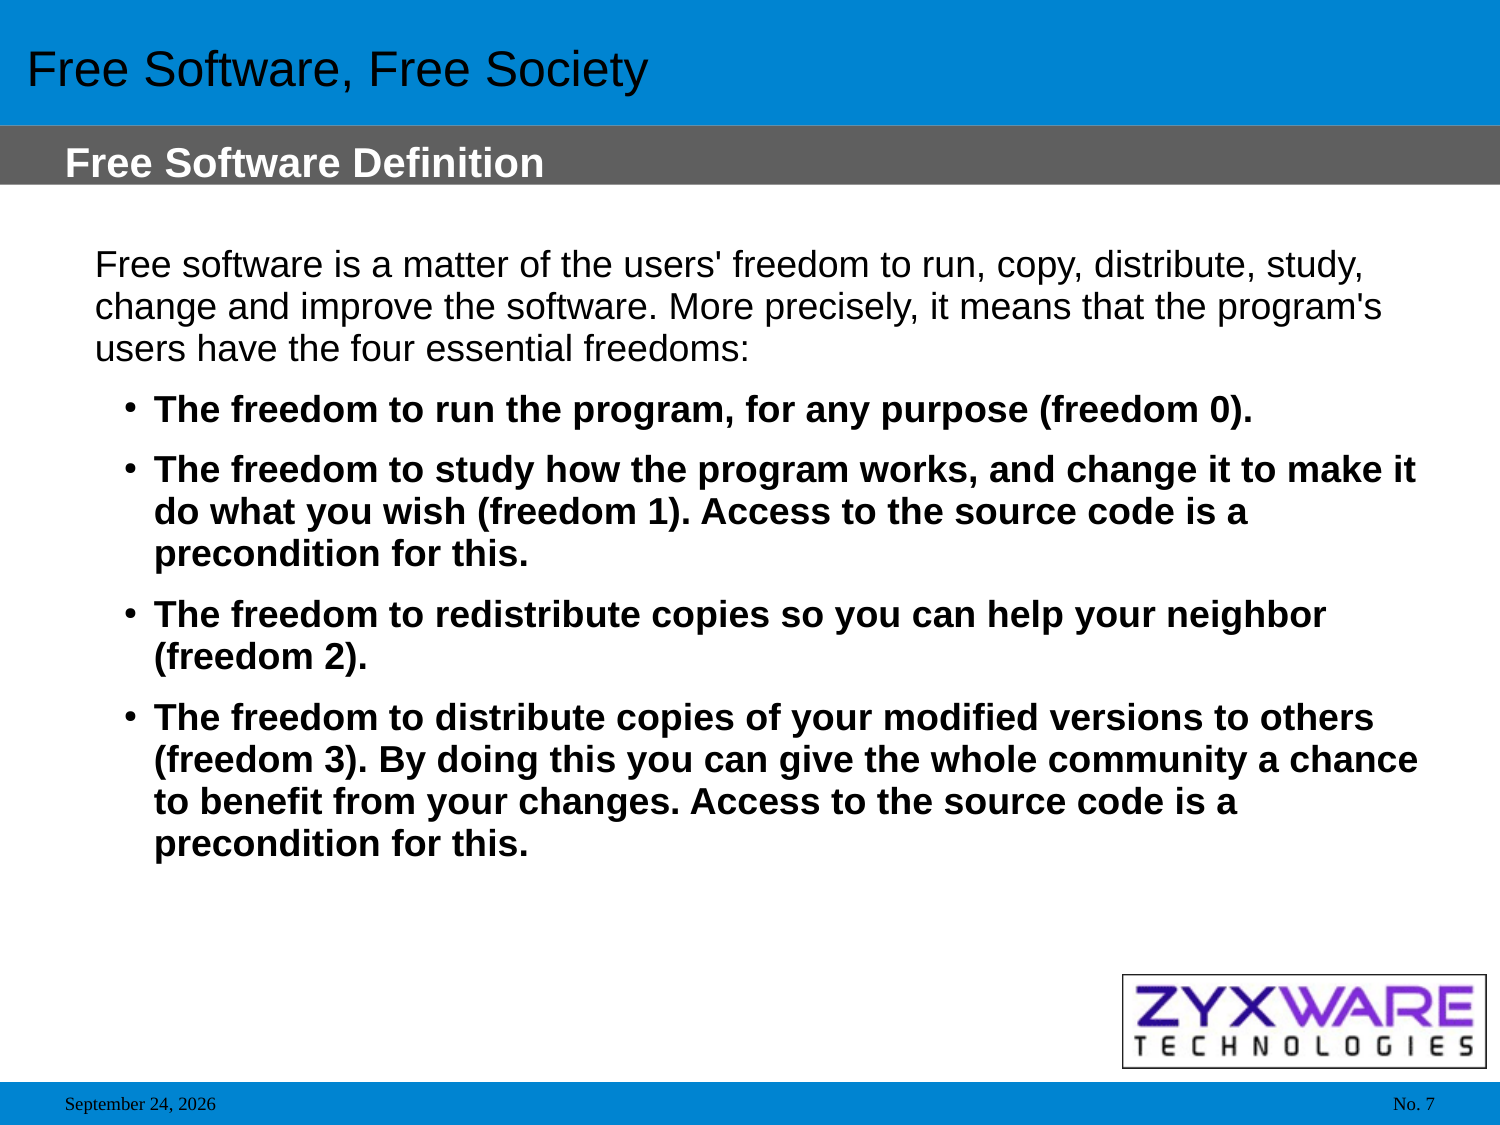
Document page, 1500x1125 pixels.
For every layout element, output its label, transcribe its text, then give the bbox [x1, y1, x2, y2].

list Free software is a matter of the users' freedom to run, copy, distribute, study, change and improve the software. More precisely, it means that the program's users have the four essential freedoms: The freedom to run the program, for any purpose (freedom 0). The freedom to study how the program works, and change it to make it do what you wish (freedom 1). Access to the source code is a precondition for this. The freedom to redistribute copies so you can help your neighbor (freedom 2). The freedom to distribute copies of your modified versions to others (freedom 3). By doing this you can give the whole community a chance to benefit from your changes. Access to the source code is a precondition for this. [64, 243, 1436, 972]
picture [1122, 974, 1487, 1069]
title Free Software Definition [64, 139, 1436, 187]
